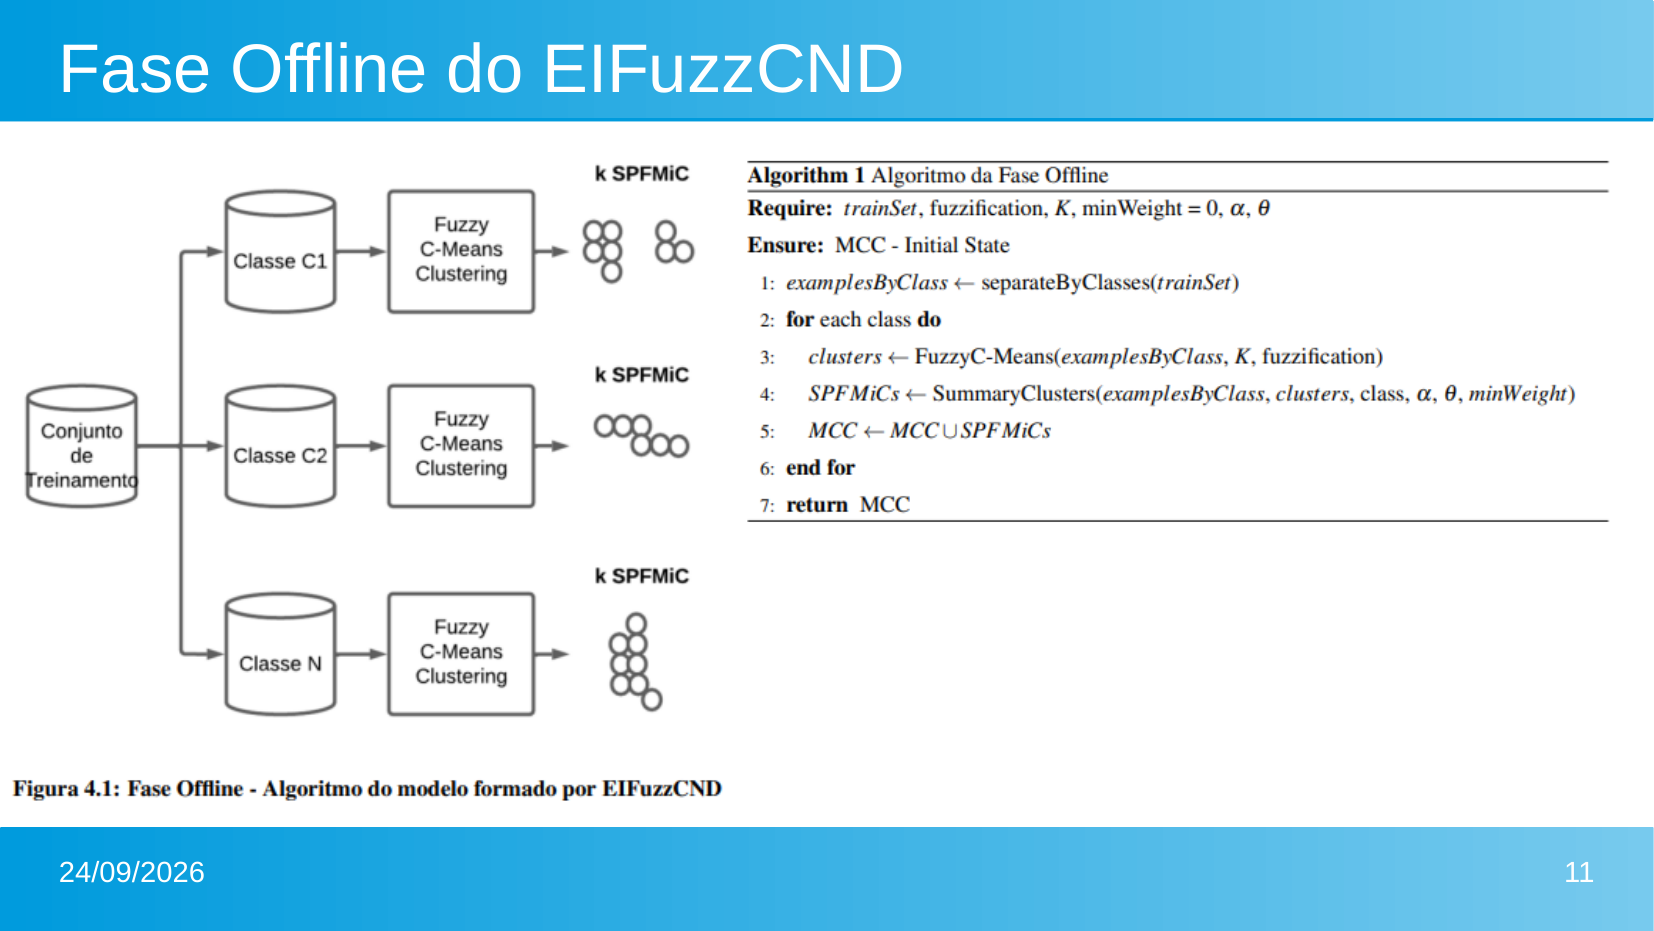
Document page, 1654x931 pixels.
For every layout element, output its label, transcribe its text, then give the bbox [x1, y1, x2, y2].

title Fase Offline do EIFuzzCND [59, 29, 1595, 108]
picture [0, 147, 738, 804]
picture [739, 147, 1625, 532]
